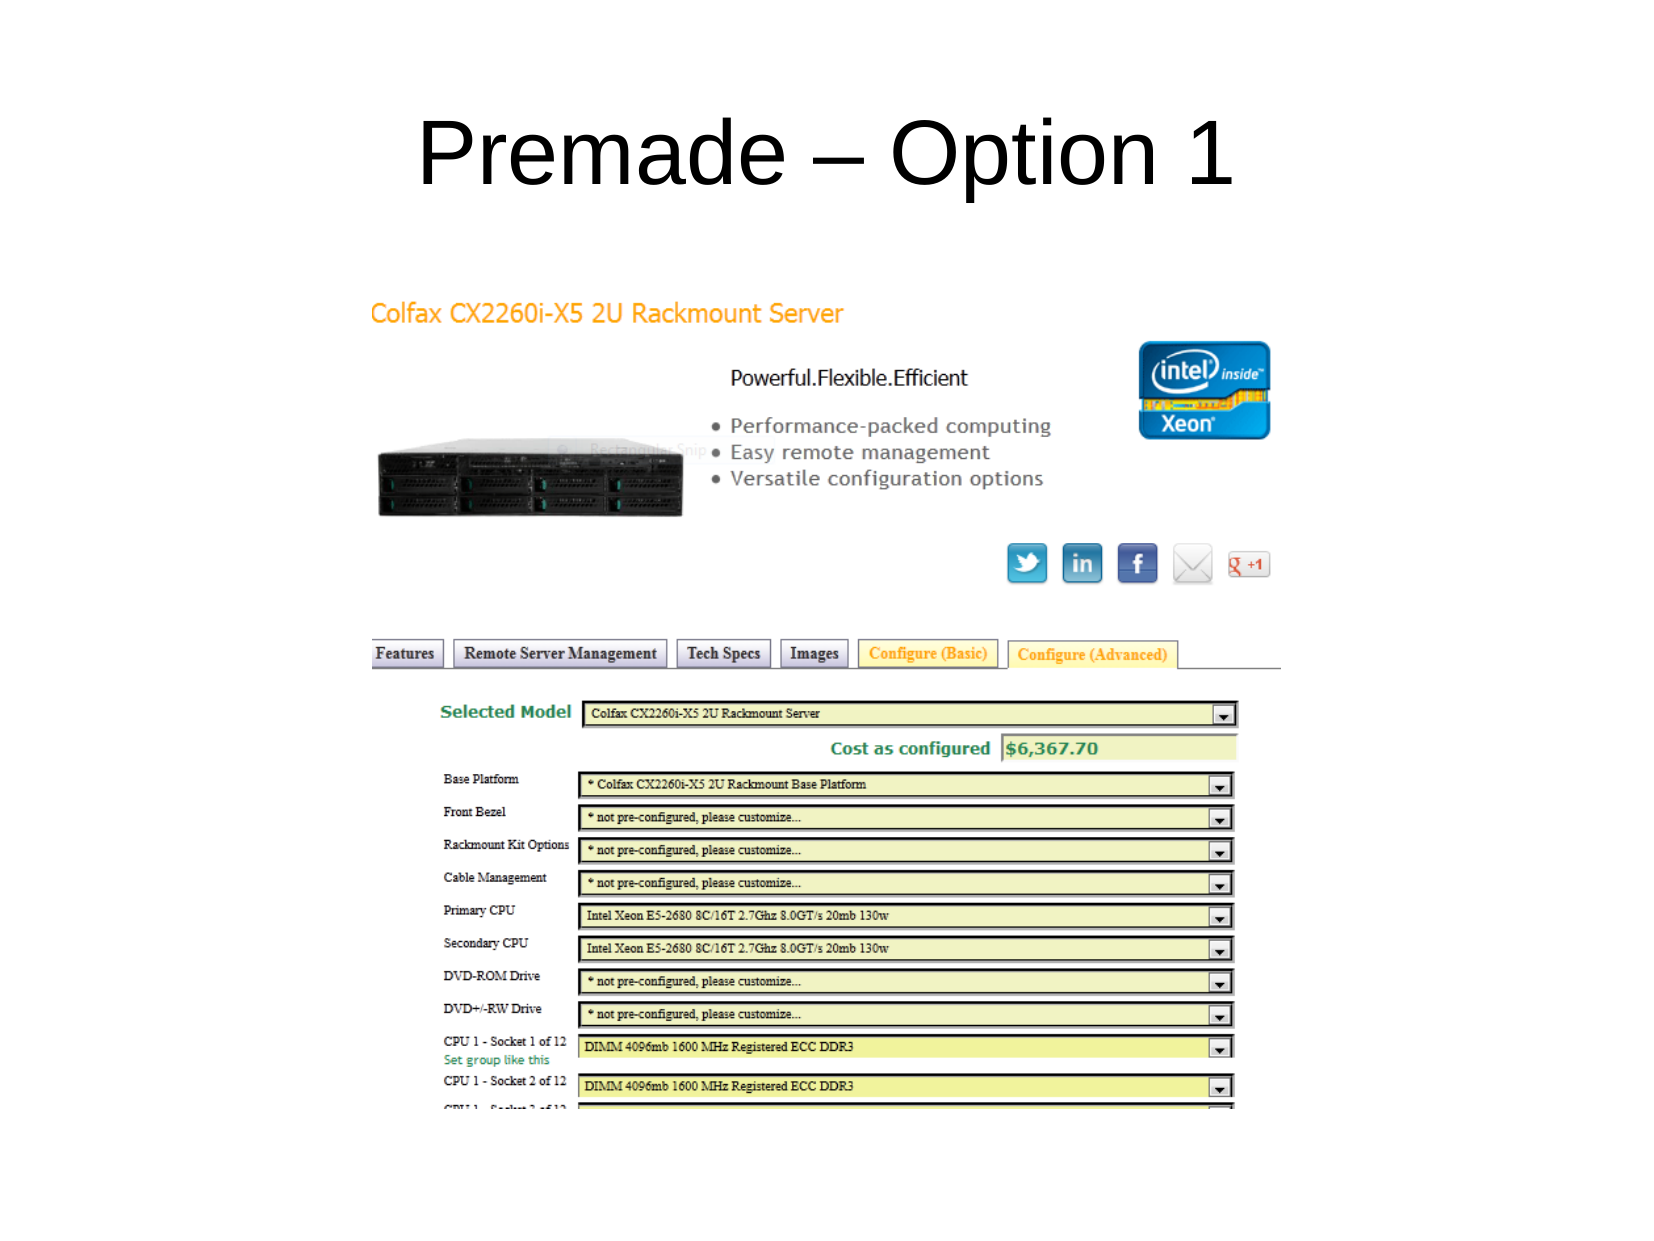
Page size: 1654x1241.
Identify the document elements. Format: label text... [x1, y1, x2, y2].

picture [372, 290, 1281, 1109]
title Premade – Option 1 [82, 49, 1571, 257]
